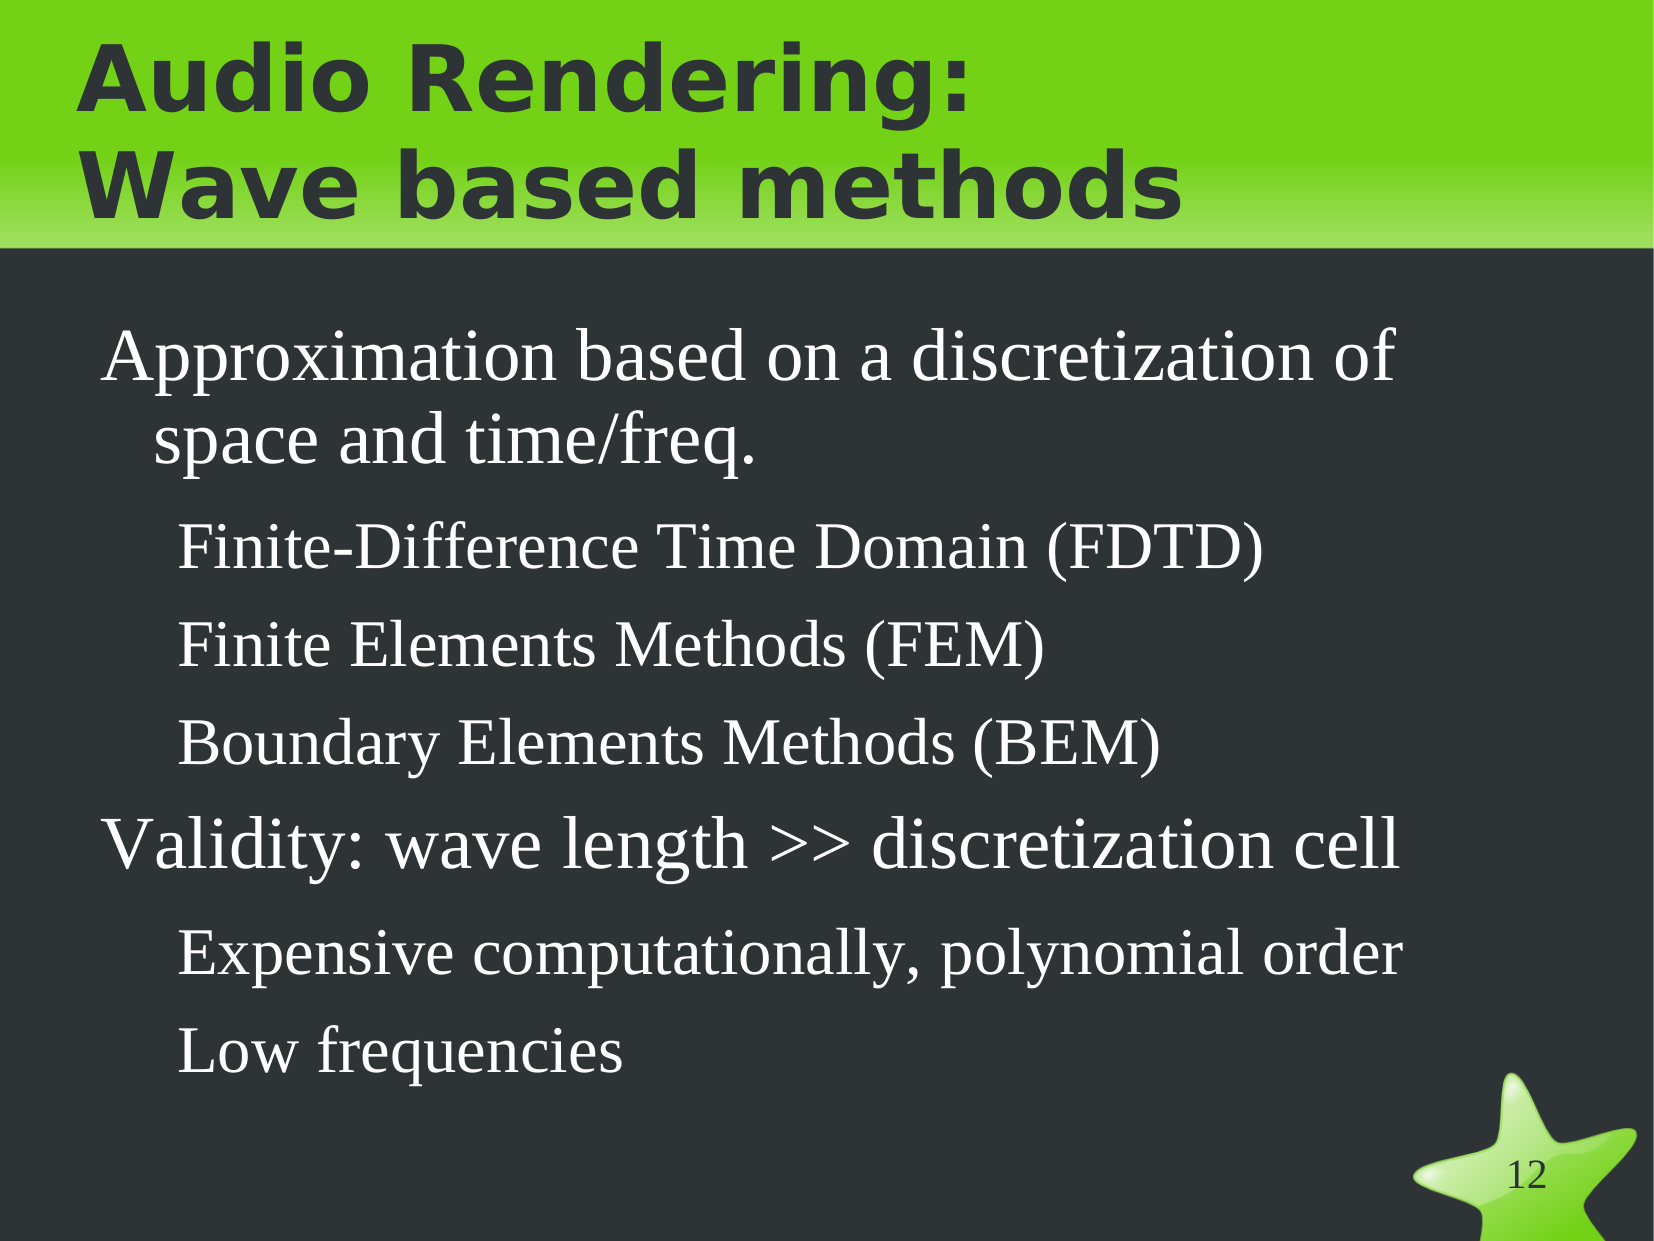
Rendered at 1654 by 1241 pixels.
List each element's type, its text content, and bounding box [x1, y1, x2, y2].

title Audio Rendering: Wave based methods [76, 25, 1565, 240]
picture [0, 0, 1654, 1241]
list Approximation based on a discretization of space and time/freq. Finite-Difference Time Domain (FDTD) Finite Elements Methods (FEM) Boundary Elements Methods (BEM) Validity: wave length >> discretization cell Expensive computationally, polynomial order Low frequencies [82, 313, 1571, 1144]
